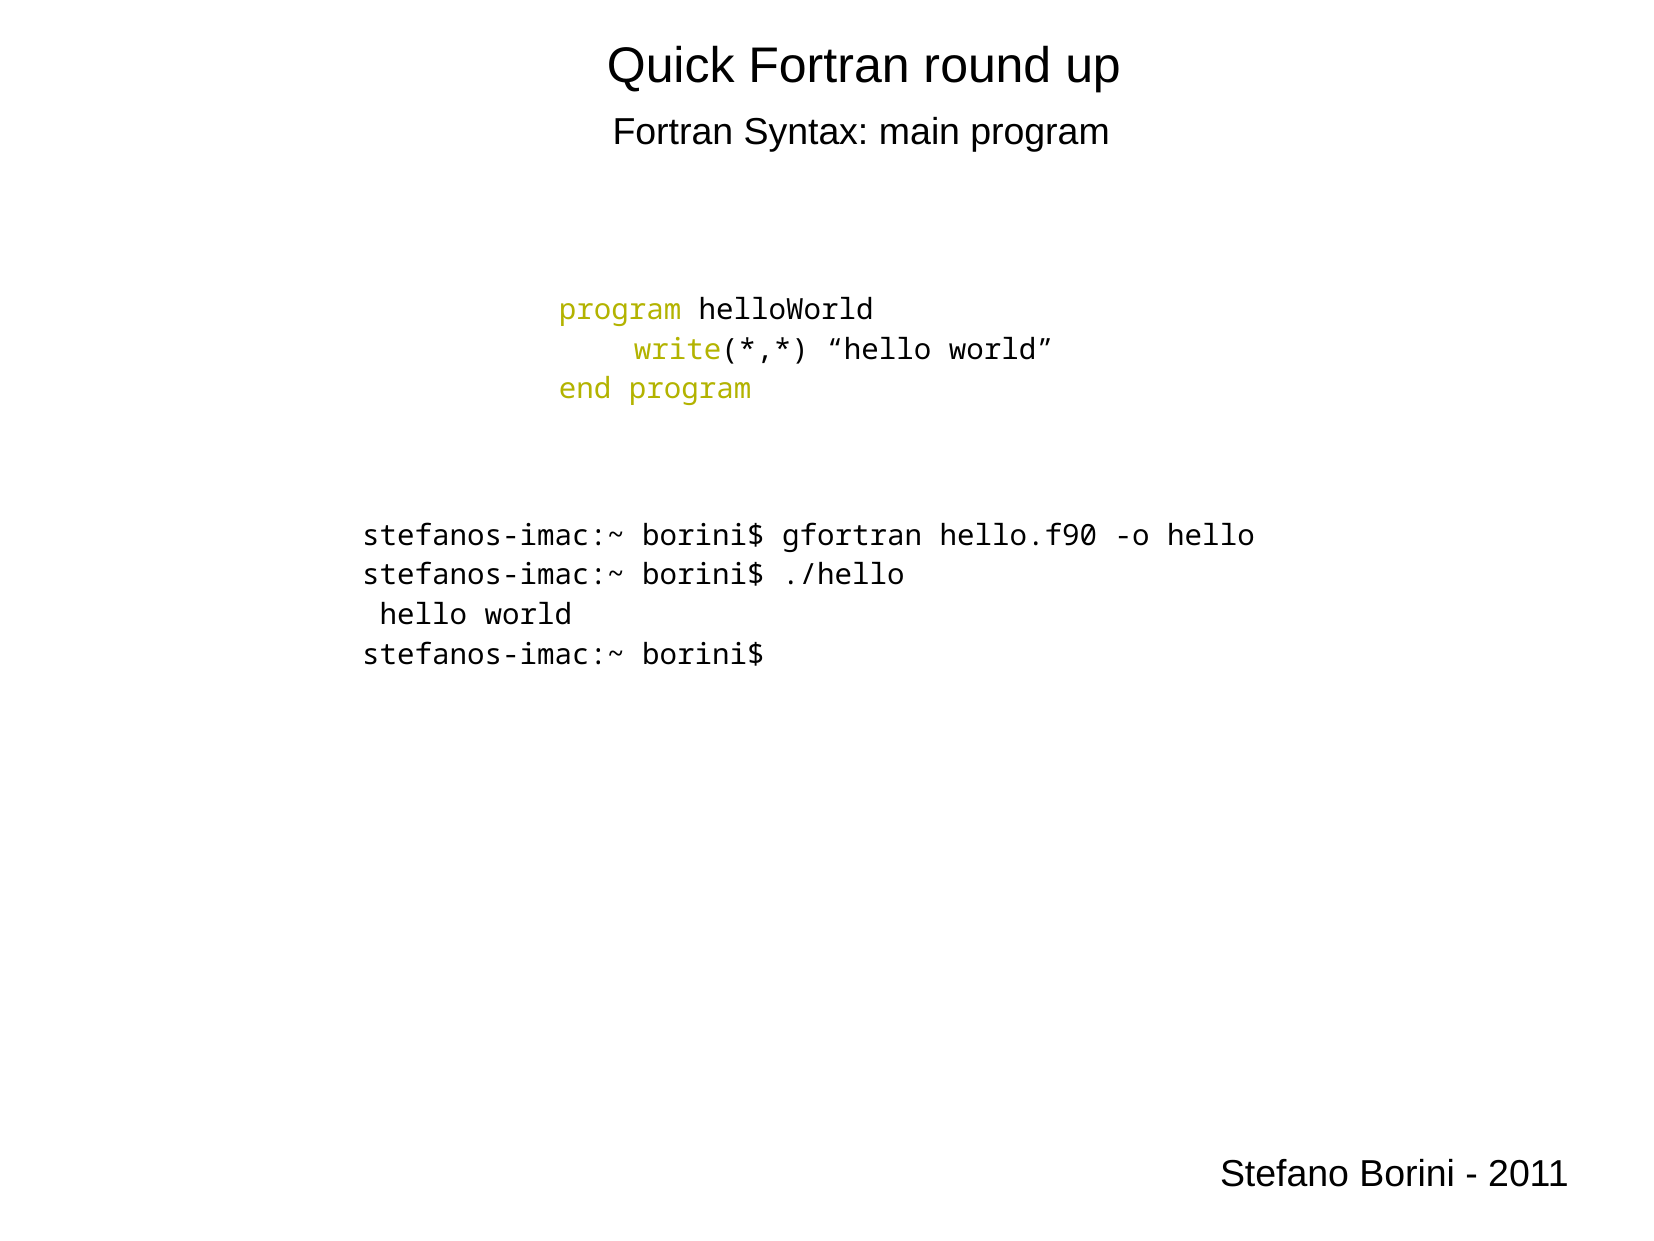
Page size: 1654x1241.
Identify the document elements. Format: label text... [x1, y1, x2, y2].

text_box Fortran Syntax: main program [597, 102, 1126, 160]
text_box stefanos-imac:~ borini$ gfortran hello.f90 -o hello stefanos-imac:~ borini$ ./hello hello world stefanos-imac:~ borini$ [347, 506, 1270, 668]
text_box program helloWorld write(*,*) “hello world” end program [543, 280, 1069, 406]
